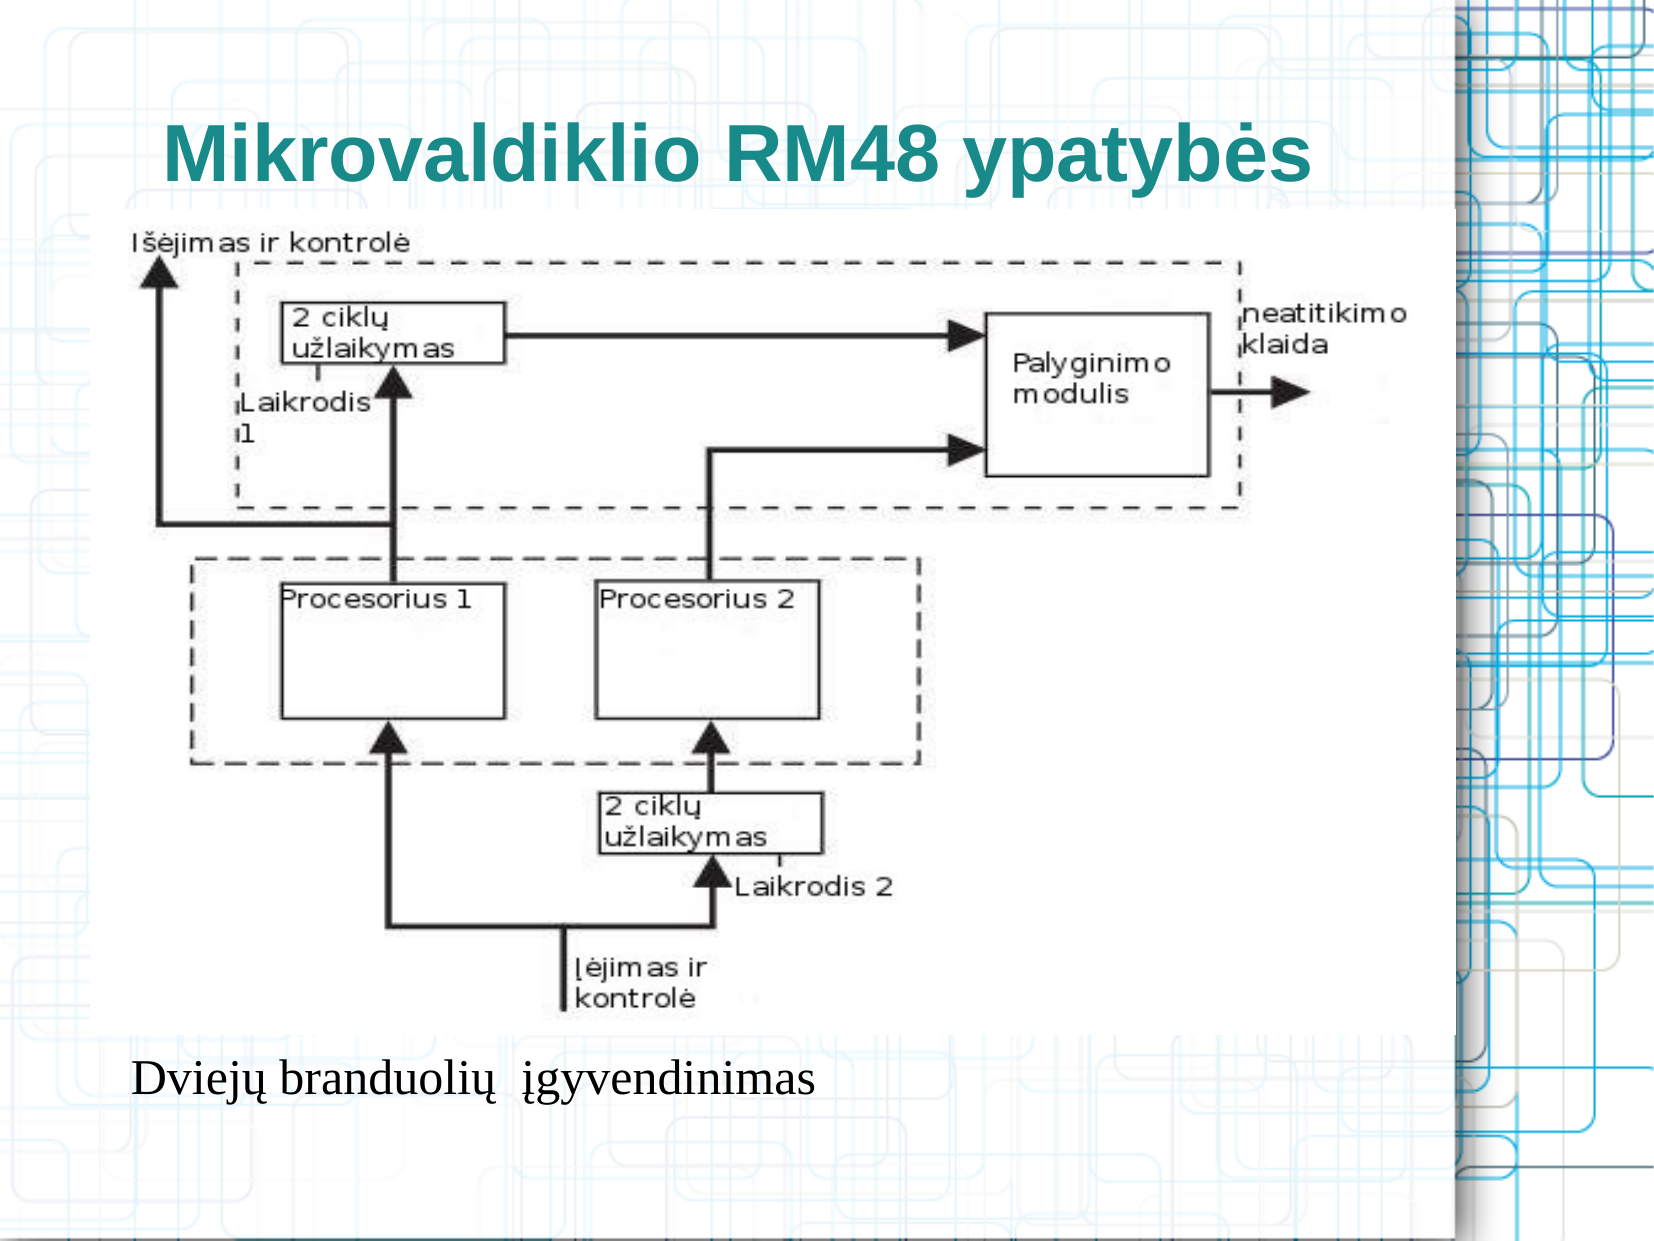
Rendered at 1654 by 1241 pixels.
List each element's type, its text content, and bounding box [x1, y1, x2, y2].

picture [0, 0, 1654, 1241]
list Dviejų branduolių įgyvendinimas [60, 1050, 1395, 1215]
title Mikrovaldiklio RM48 ypatybės [59, 49, 1418, 257]
